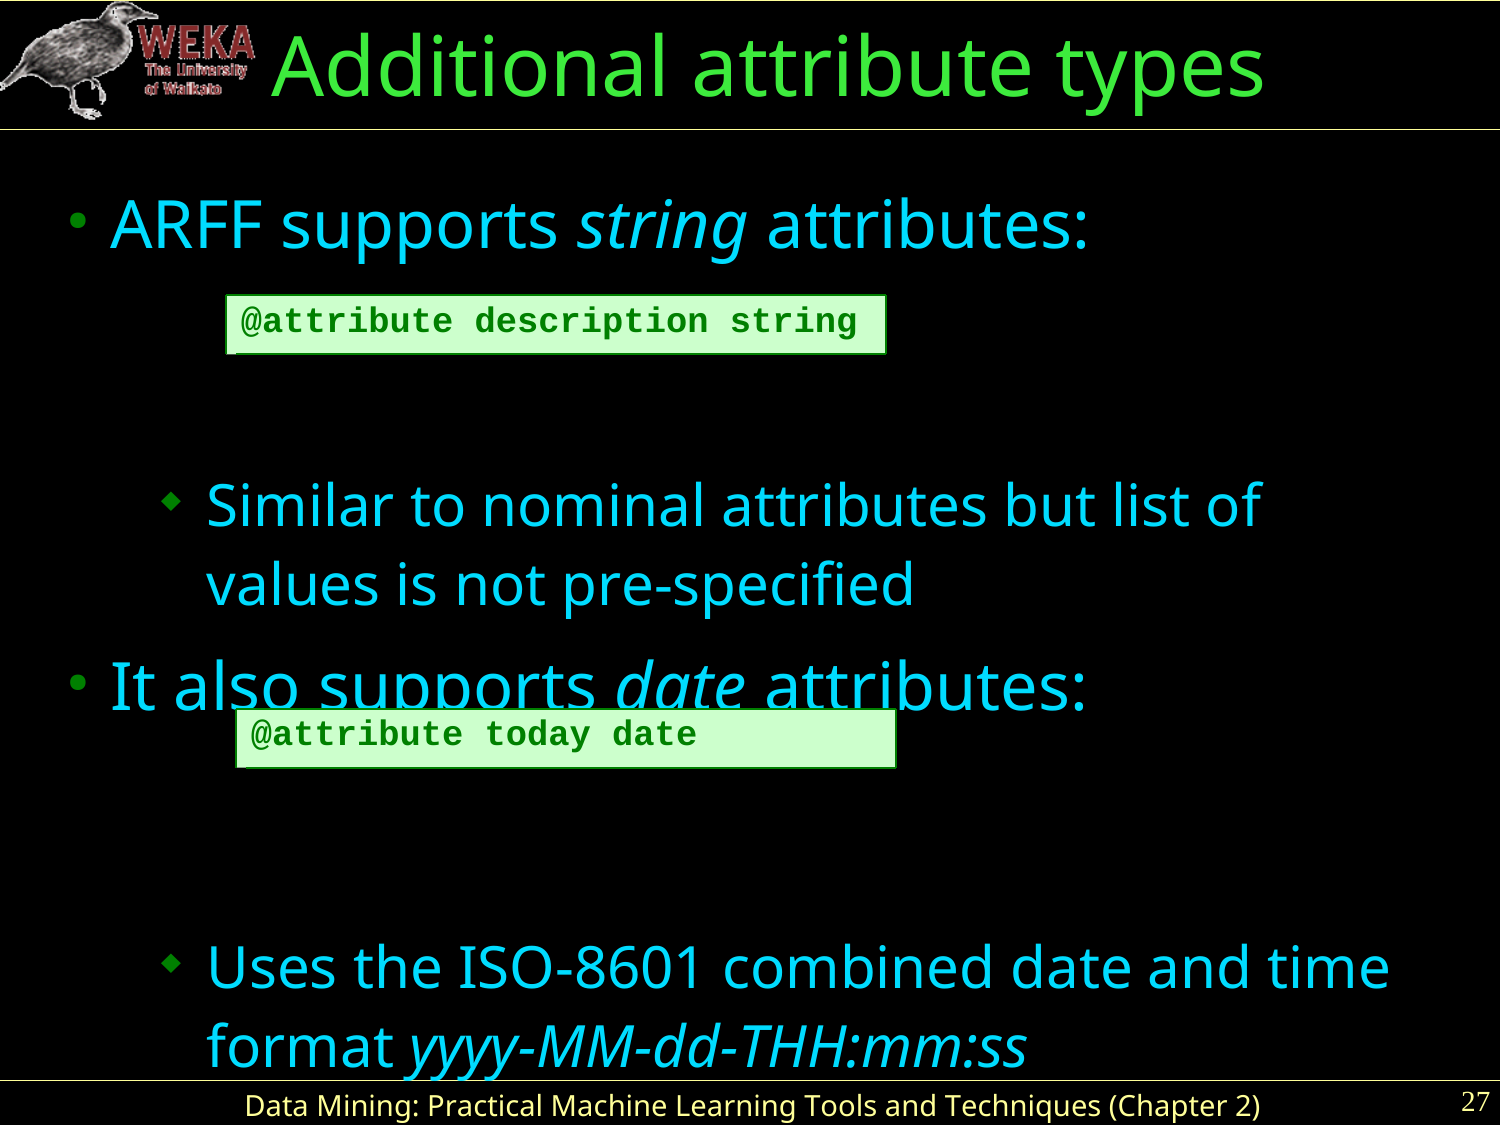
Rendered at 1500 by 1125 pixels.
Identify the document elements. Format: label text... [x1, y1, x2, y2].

picture [0, 1, 266, 129]
title Additional attribute types [353, 0, 1429, 159]
text_box @attribute today date [237, 710, 895, 768]
text_box @attribute description string [226, 296, 885, 355]
list ARFF supports string attributes: Similar to nominal attributes but list of values is not pre-specified It also supports date attributes: Uses the ISO-8601 combined date and time format yyyy-MM-dd-THH:mm:ss [67, 177, 1418, 1093]
